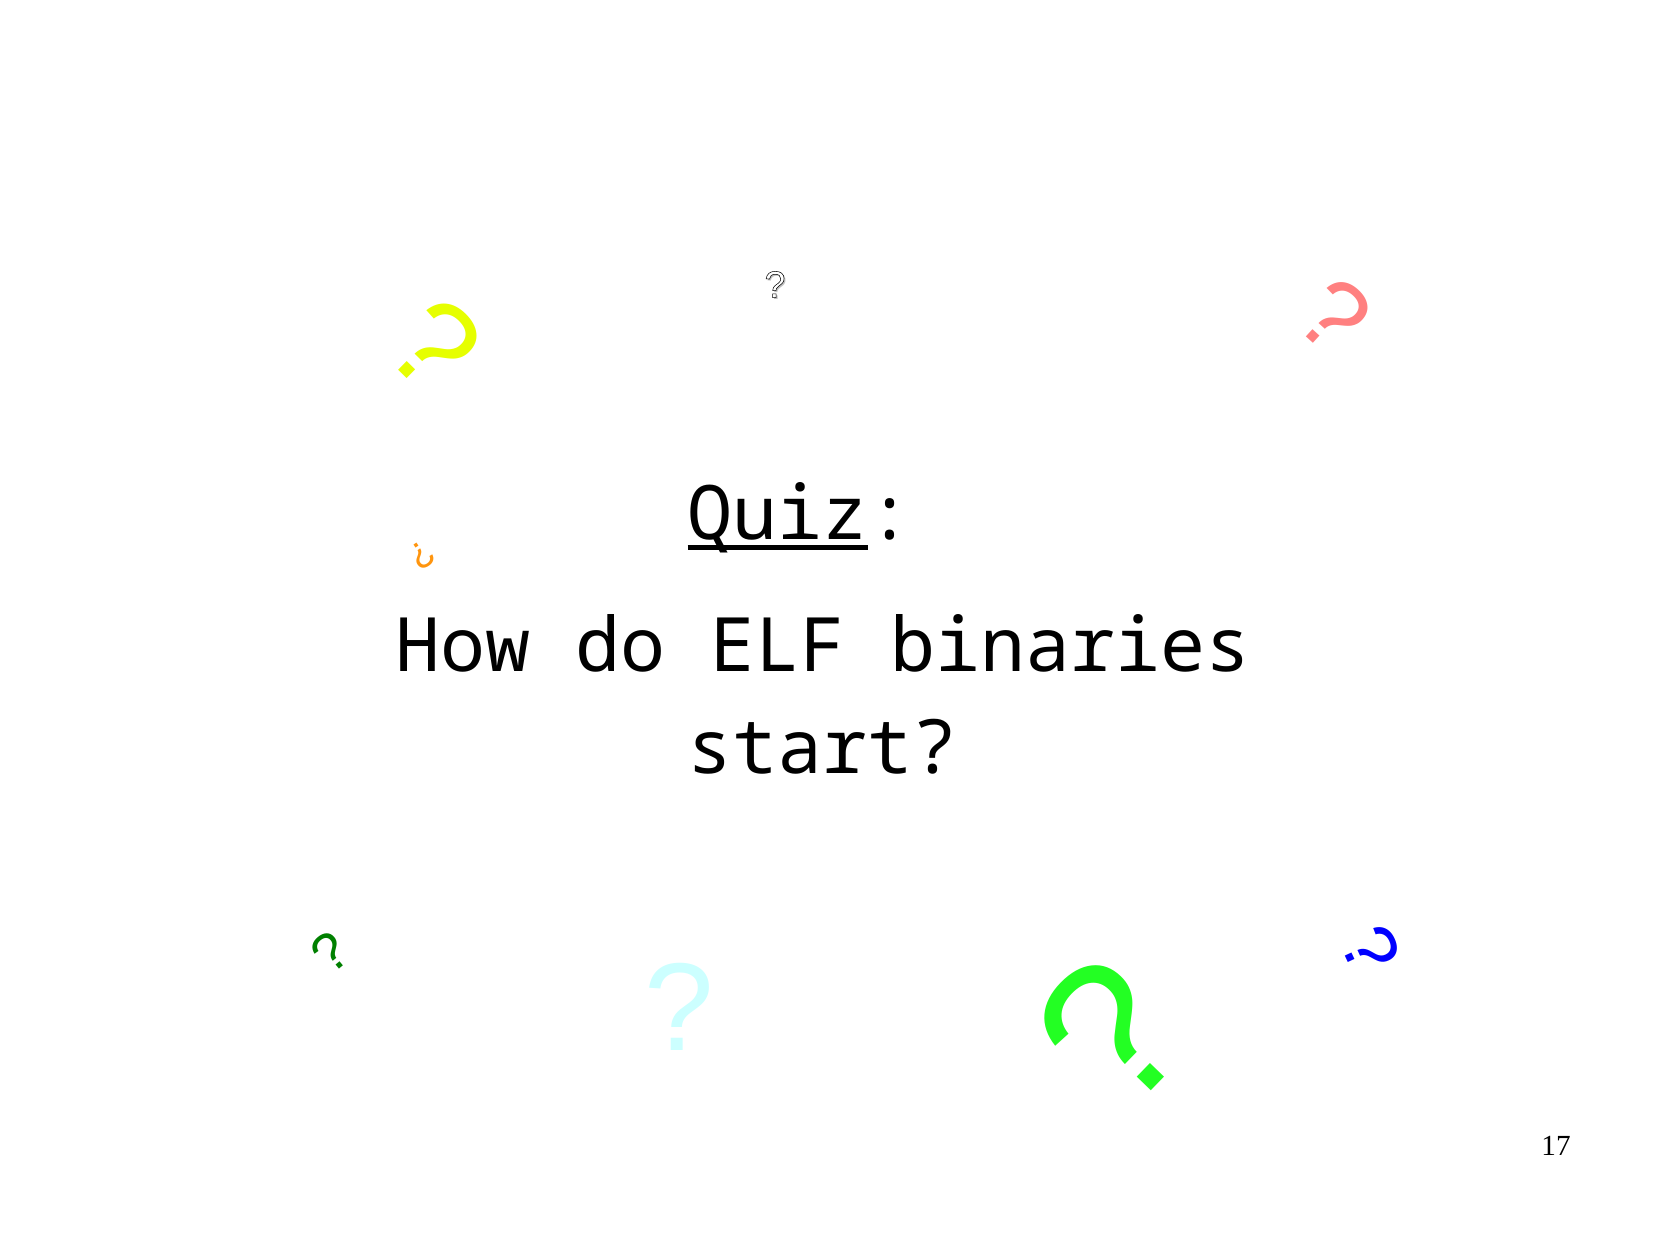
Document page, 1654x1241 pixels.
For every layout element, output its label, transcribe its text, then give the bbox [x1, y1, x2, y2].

text_box ? [385, 516, 460, 593]
text_box ? [1260, 240, 1409, 391]
text_box ? [1310, 896, 1431, 1003]
list Quiz: How do ELF binaries start? [285, 458, 1361, 826]
text_box ? [975, 900, 1246, 1168]
text_box ? [282, 904, 378, 1001]
text_box ? [749, 256, 801, 313]
text_box ? [345, 255, 525, 435]
text_box ? [630, 930, 730, 1085]
